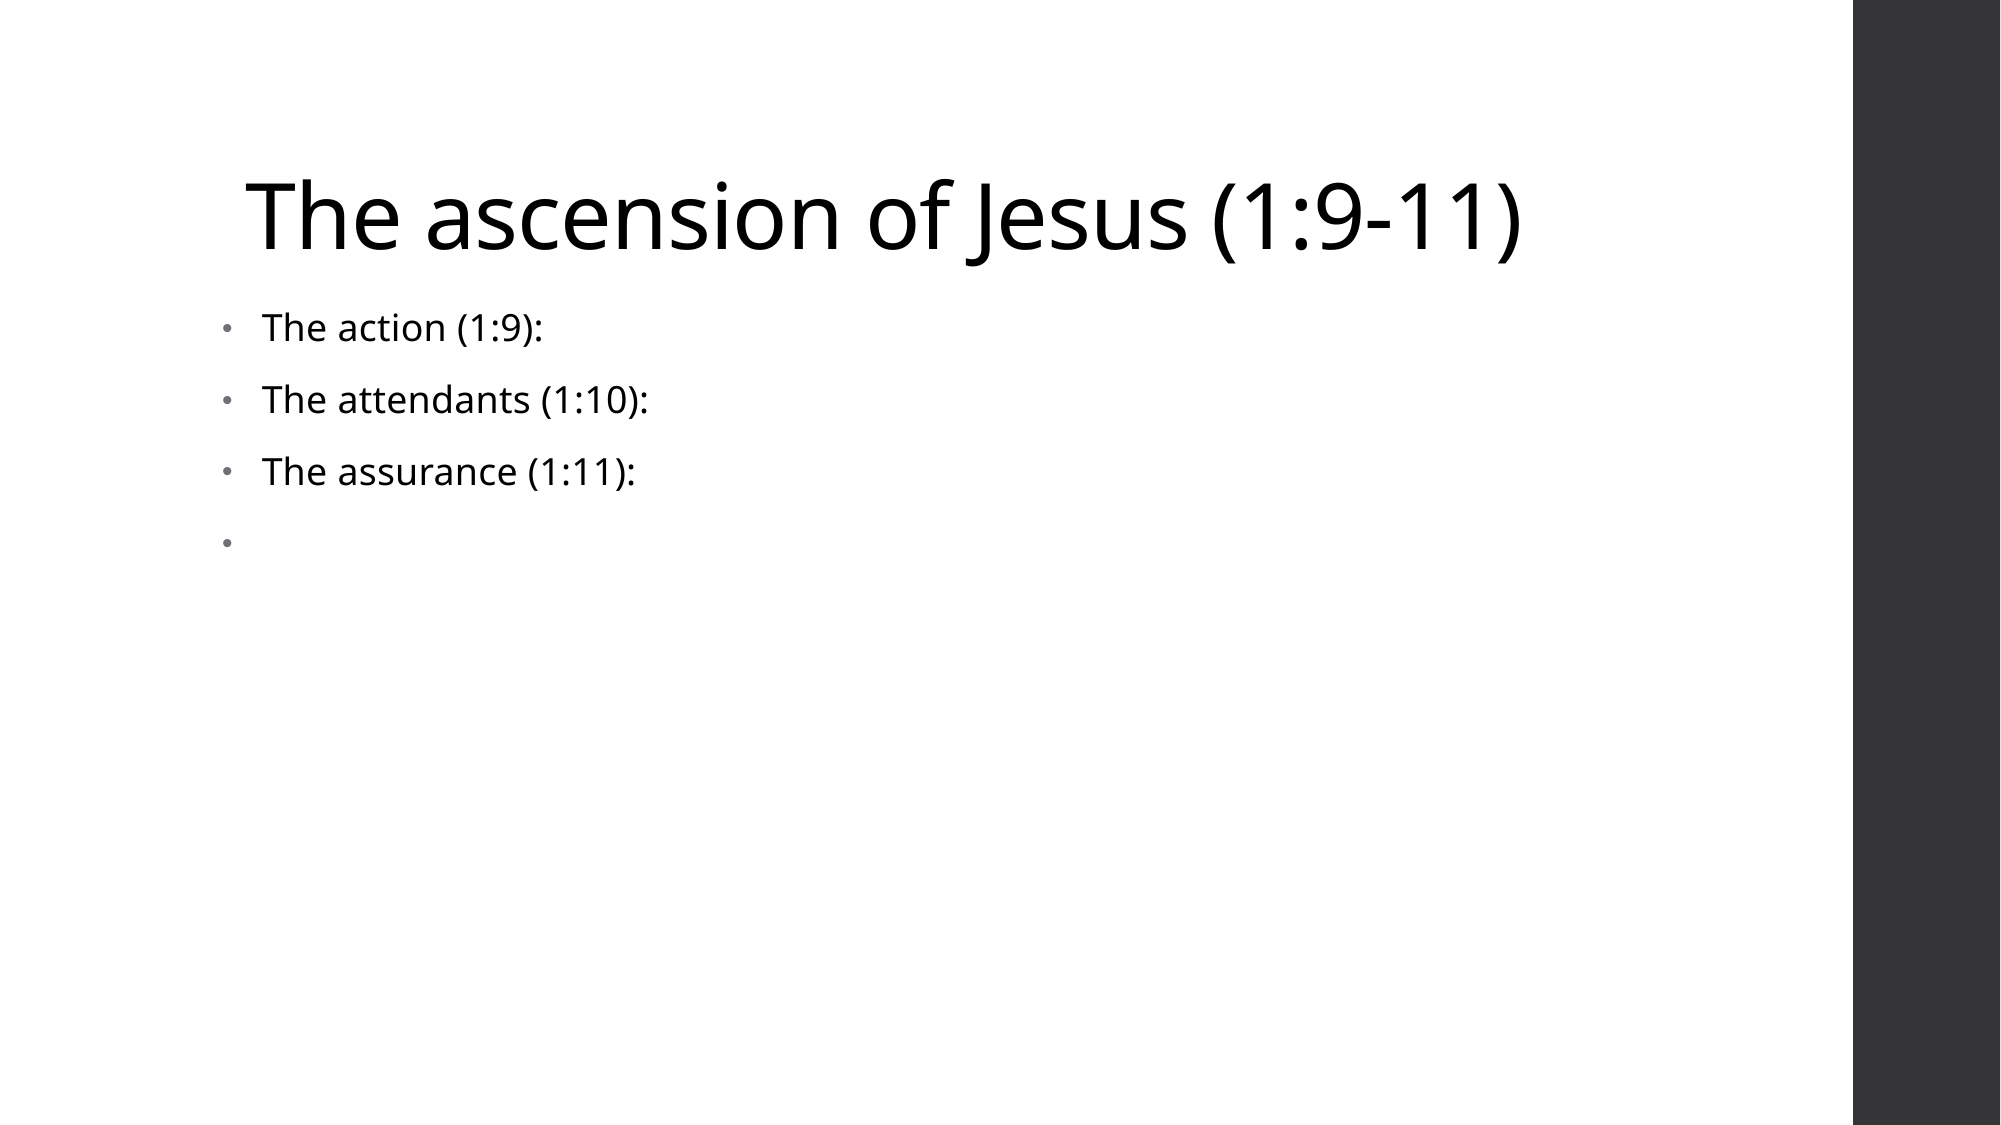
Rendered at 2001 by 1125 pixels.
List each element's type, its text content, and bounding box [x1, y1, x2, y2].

title The ascension of Jesus (1:9-11) [206, 60, 1797, 278]
list The action (1:9): The attendants (1:10): The assurance (1:11): [206, 299, 1617, 1014]
